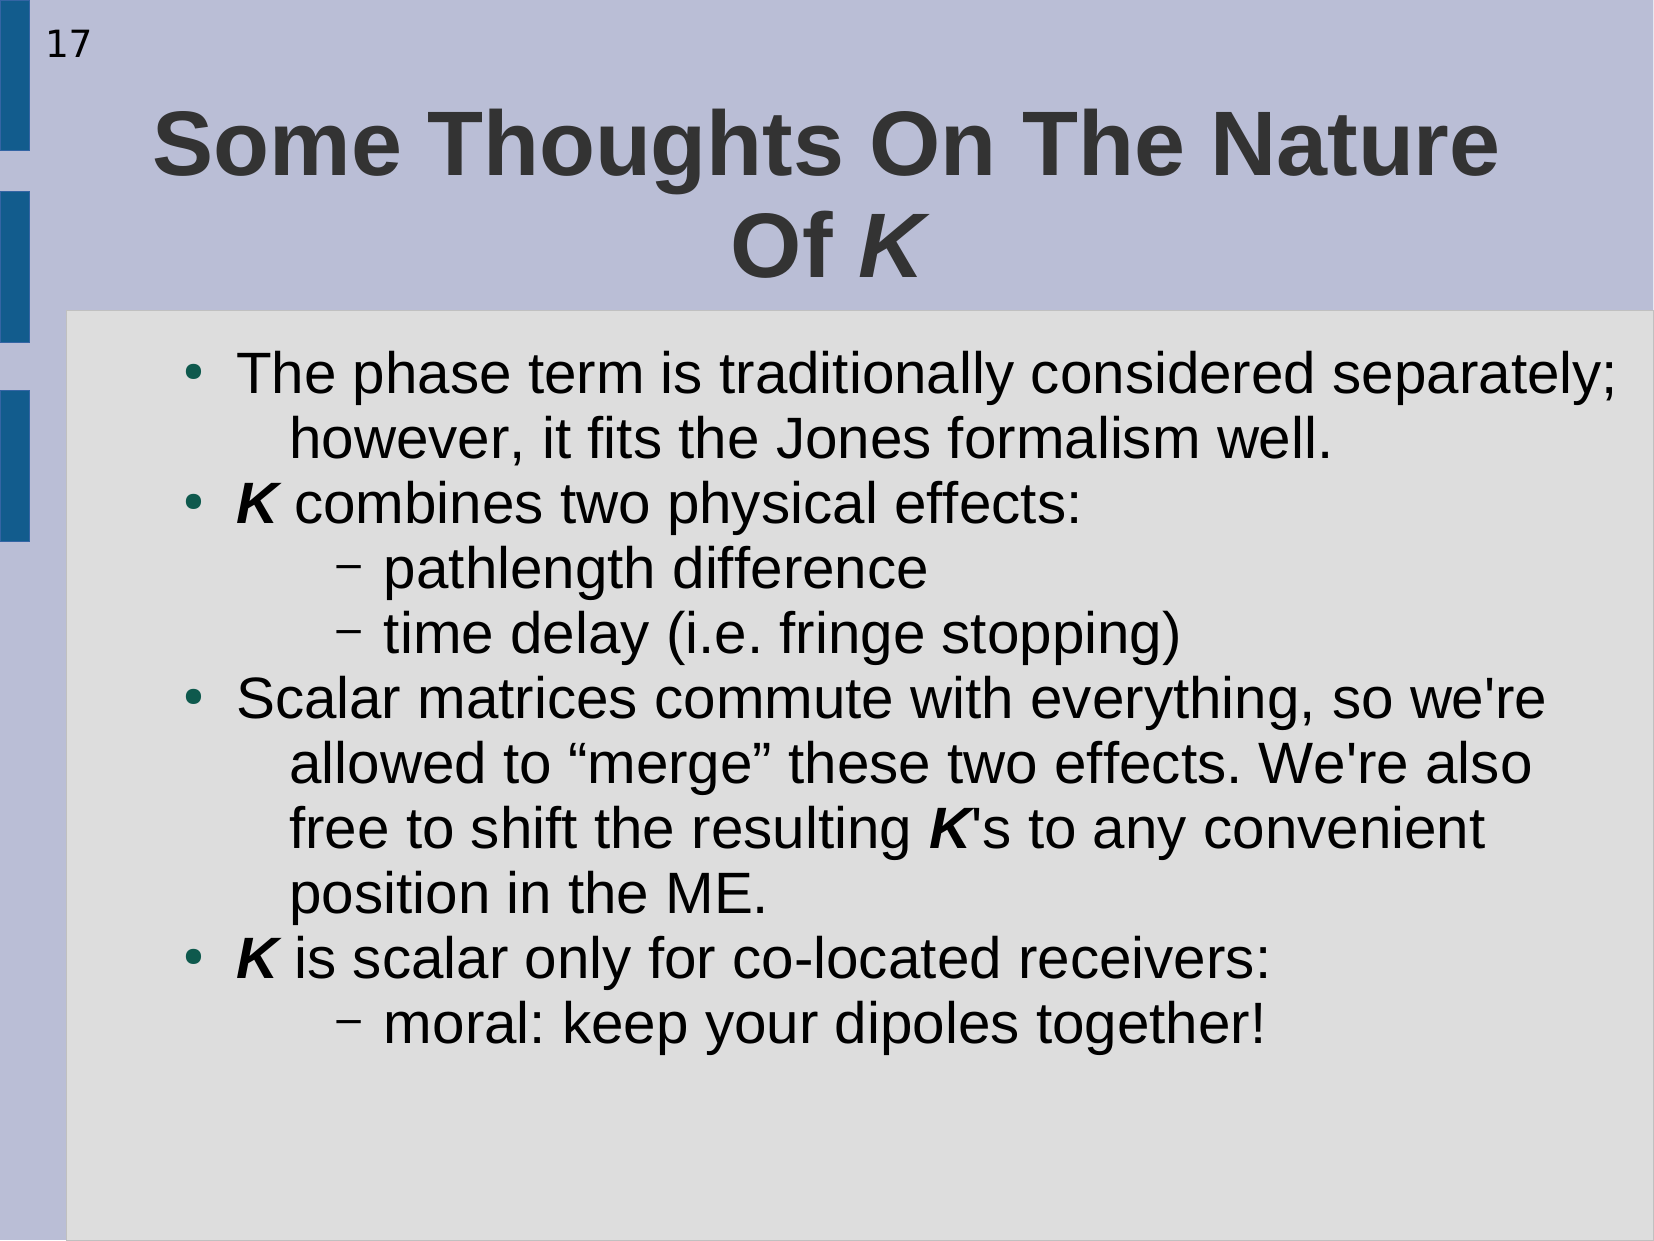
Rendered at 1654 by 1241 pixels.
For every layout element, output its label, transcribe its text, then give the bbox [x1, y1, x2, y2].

title Some Thoughts On The Nature Of K [121, 91, 1534, 299]
text_box <number> [32, 15, 267, 89]
list The phase term is traditionally considered separately; however, it fits the Jones formalism well. K combines two physical effects: pathlength difference time delay (i.e. fringe stopping) Scalar matrices commute with everything, so we're allowed to “merge” these two effects. We're also free to shift the resulting K's to any convenient position in the ME. K is scalar only for co-located receivers: moral: keep your dipoles together! [147, 340, 1625, 1123]
